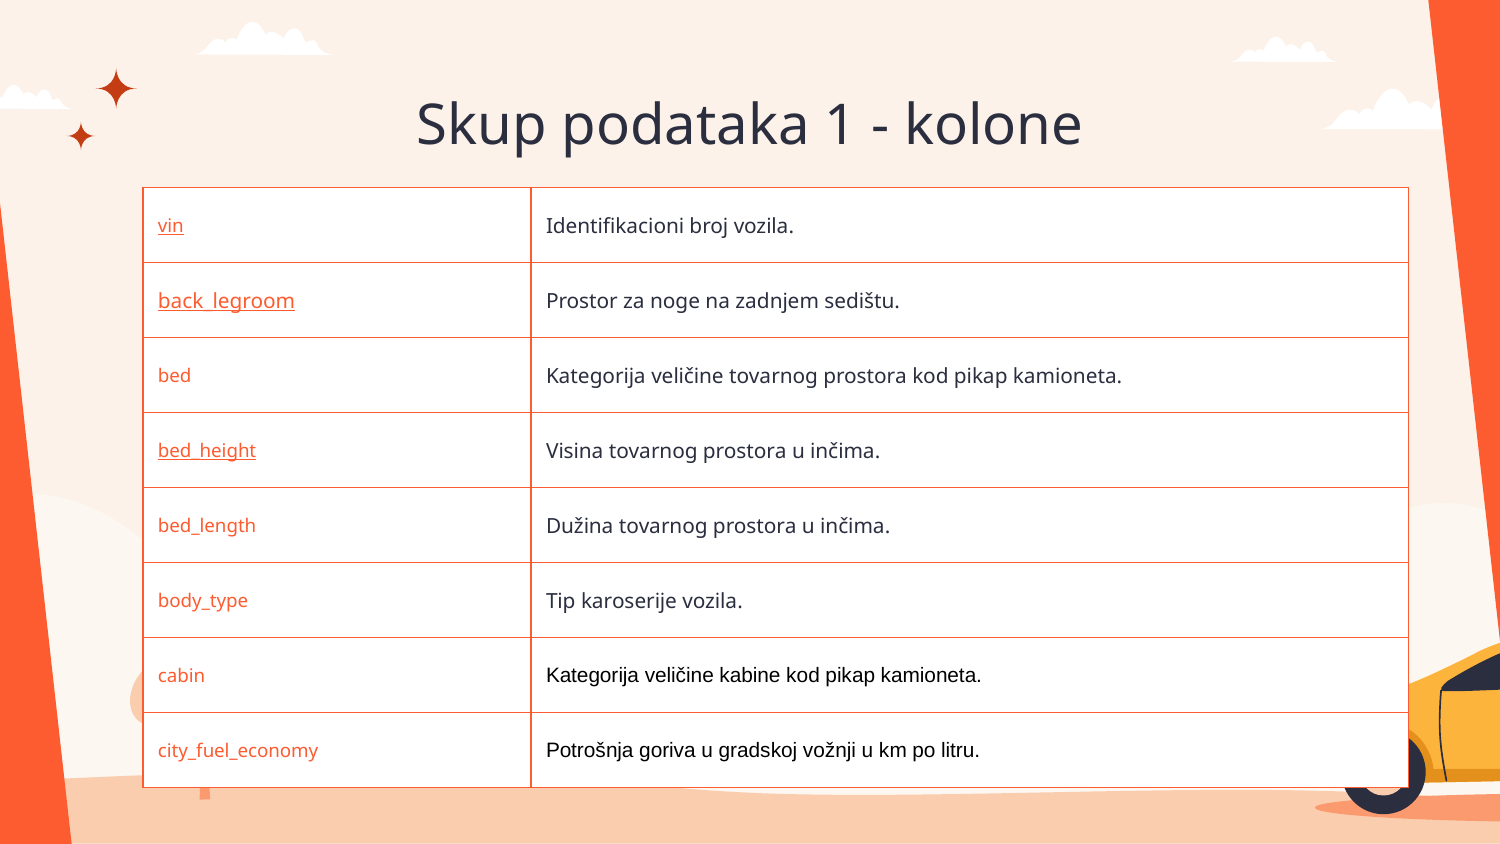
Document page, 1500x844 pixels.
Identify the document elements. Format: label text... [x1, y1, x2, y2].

table_cell bed [144, 338, 530, 412]
table_cell Visina tovarnog prostora u inčima. [532, 413, 1408, 487]
table_cell cabin [144, 638, 530, 712]
table_cell bed_length [144, 488, 530, 562]
table_cell body_type [144, 563, 530, 637]
table_cell Kategorija veličine kabine kod pikap kamioneta. [532, 638, 1408, 712]
table_cell bed_height [144, 413, 530, 487]
table_cell Prostor za noge na zadnjem sedištu. [532, 263, 1408, 337]
table_header vin [144, 188, 530, 262]
table_cell back_legroom [144, 263, 530, 337]
table_cell Tip karoserije vozila. [532, 563, 1408, 637]
table_header Identifikacioni broj vozila. [532, 188, 1408, 262]
table_cell Kategorija veličine tovarnog prostora kod pikap kamioneta. [532, 338, 1408, 412]
table_cell Potrošnja goriva u gradskoj vožnji u km po litru. [532, 713, 1408, 787]
table_cell Dužina tovarnog prostora u inčima. [532, 488, 1408, 562]
table_cell city_fuel_economy [144, 713, 530, 787]
title Skup podataka 1 - kolone [118, 72, 1382, 167]
